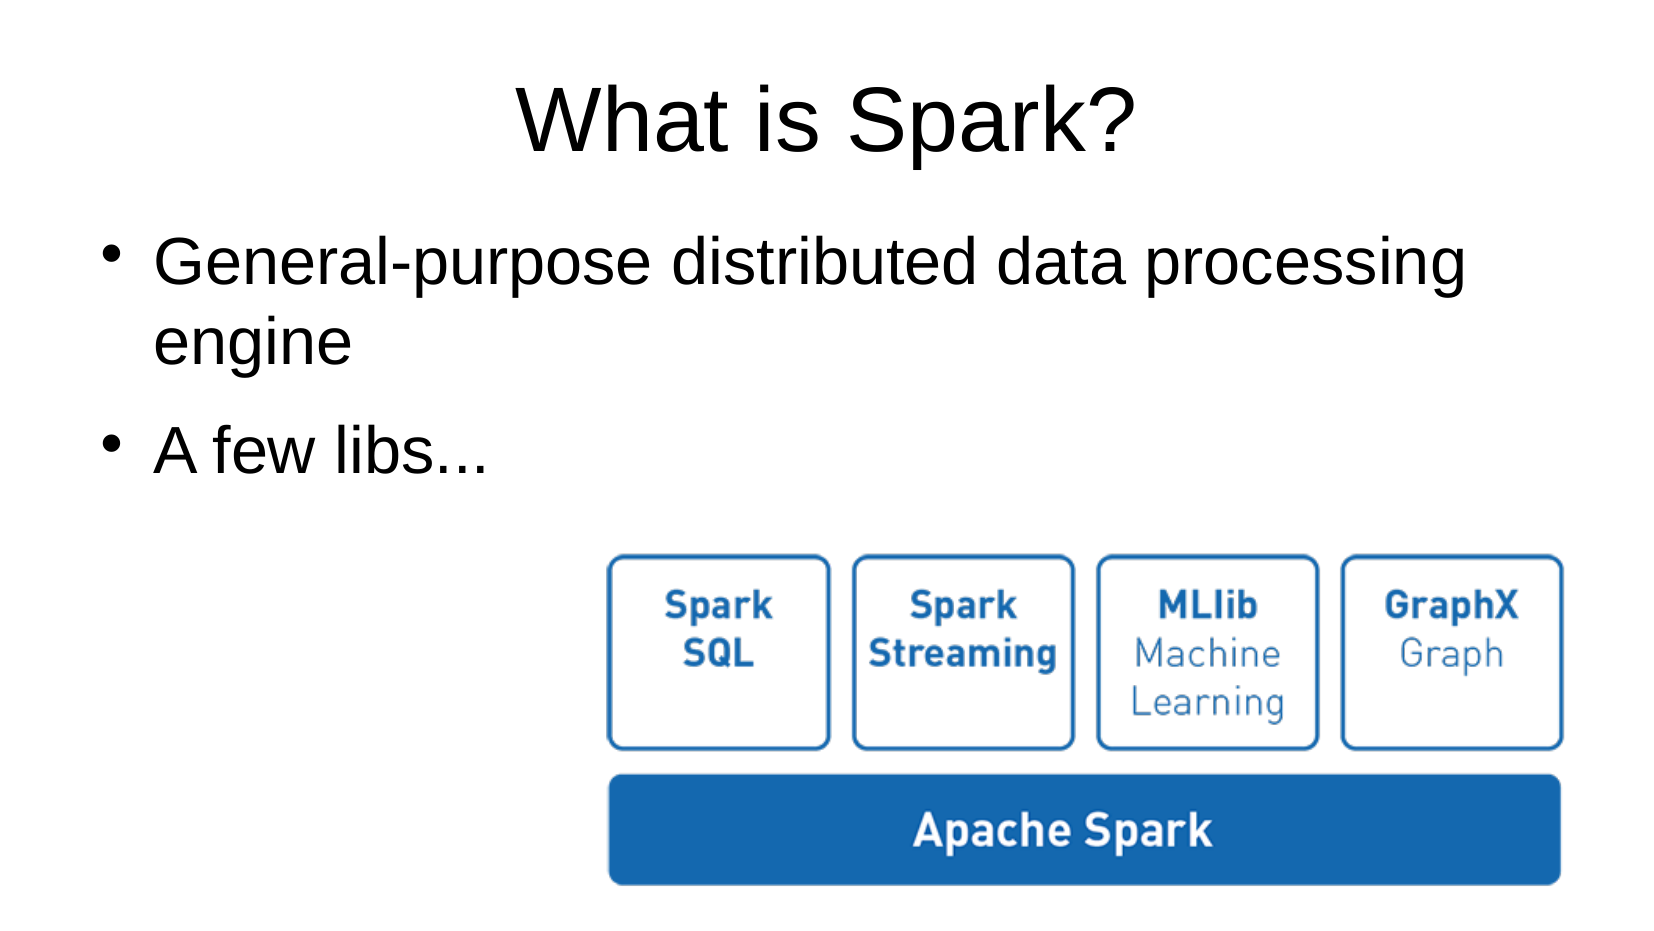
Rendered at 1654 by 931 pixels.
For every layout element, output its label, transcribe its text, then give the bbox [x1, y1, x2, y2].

text_box What is Spark? [82, 37, 1571, 193]
picture [555, 432, 1619, 931]
text_box General-purpose distributed data processing engine A few libs... [82, 217, 1571, 757]
